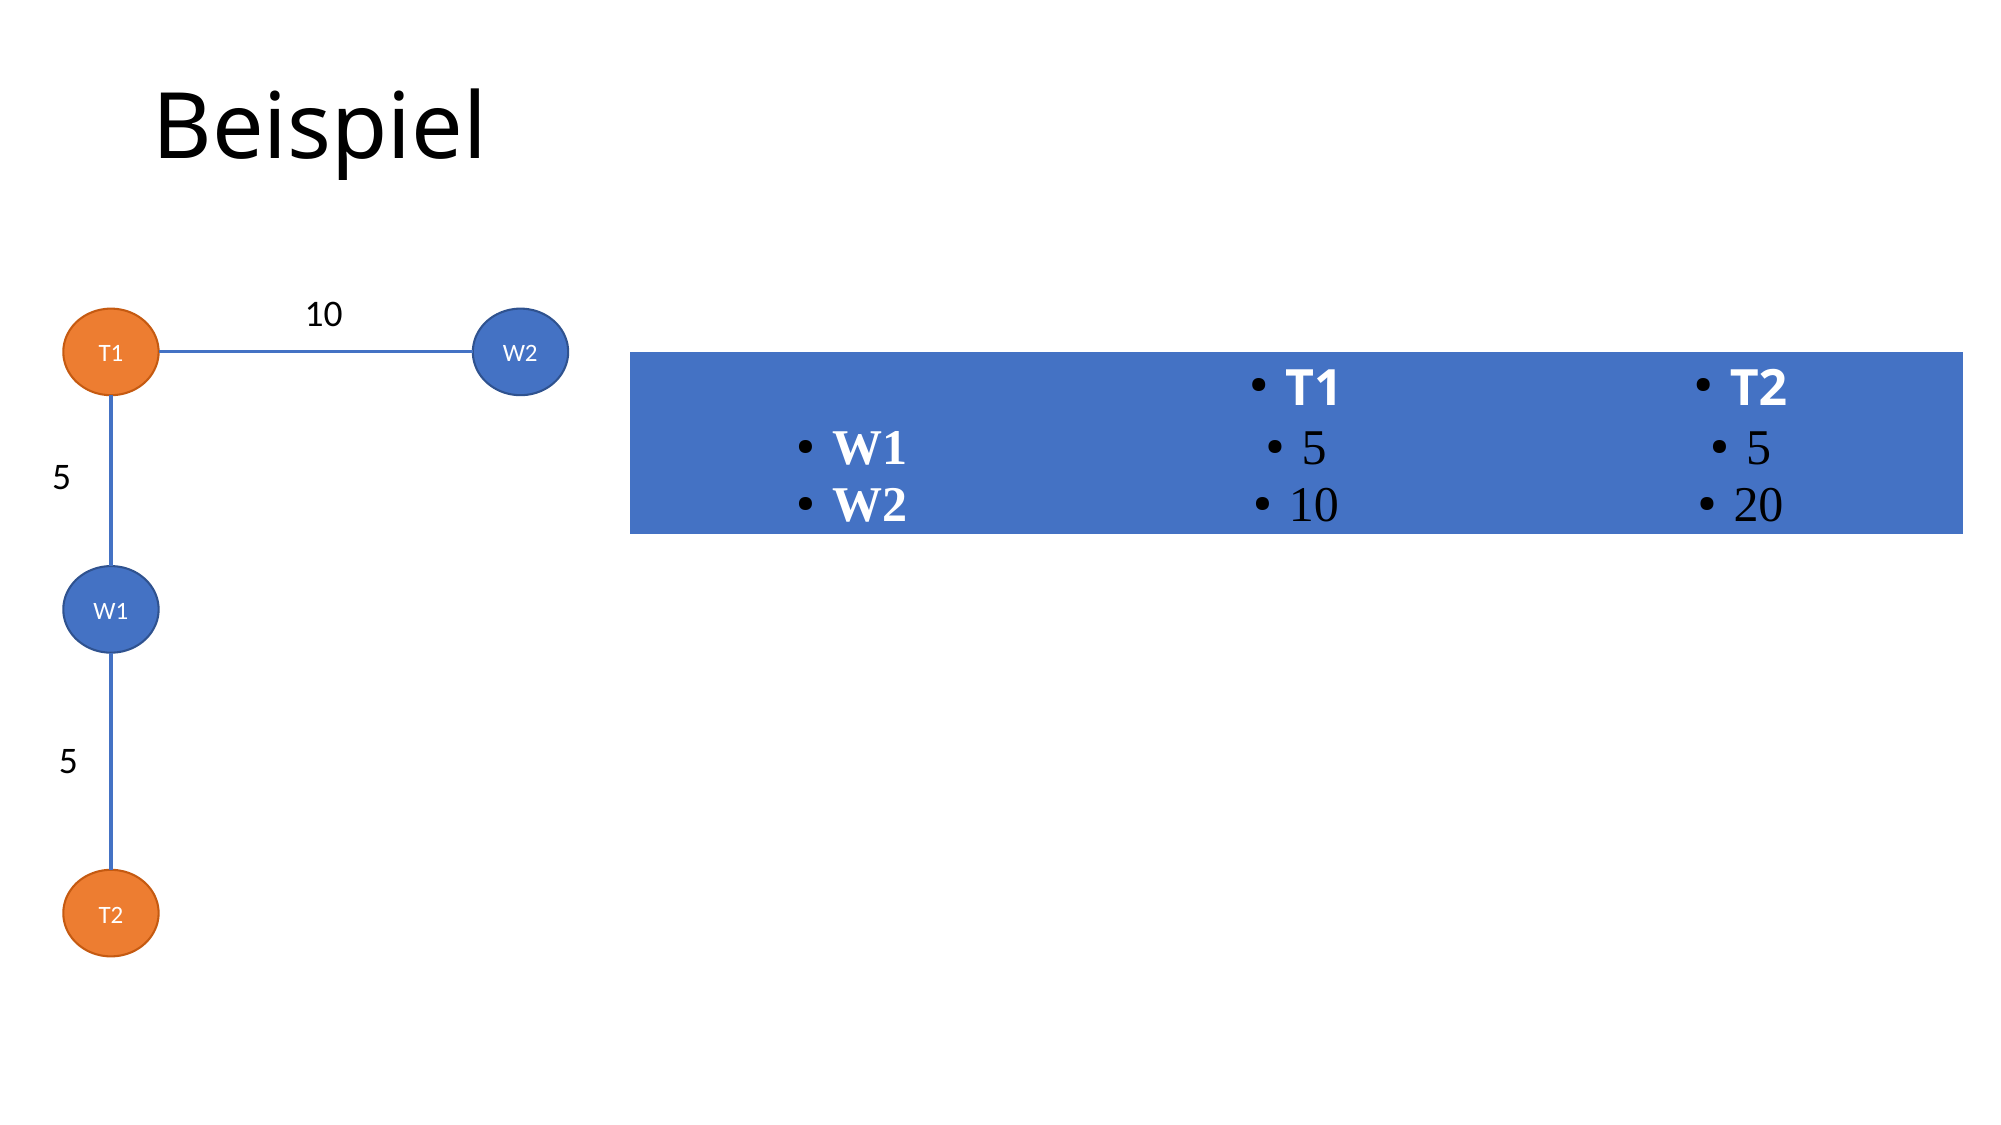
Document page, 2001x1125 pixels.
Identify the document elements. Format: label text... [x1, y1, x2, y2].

text_box 10 [289, 286, 372, 342]
table_cell W1 [630, 420, 1074, 477]
table_header T2 [1519, 352, 1963, 420]
text_box T1 [63, 308, 159, 396]
table_cell 10 [1074, 477, 1519, 534]
table_cell 5 [1074, 420, 1519, 477]
text_box 5 [37, 453, 90, 509]
text_box W1 [63, 566, 159, 653]
table_header T1 [1074, 352, 1519, 420]
table_cell 5 [1519, 420, 1963, 477]
table_cell W2 [630, 477, 1074, 534]
text_box W2 [472, 308, 569, 396]
table_cell 20 [1519, 477, 1963, 534]
table_header [630, 352, 1074, 420]
text_box T2 [63, 869, 159, 957]
title Beispiel [137, 64, 1863, 193]
text_box 5 [43, 734, 97, 790]
